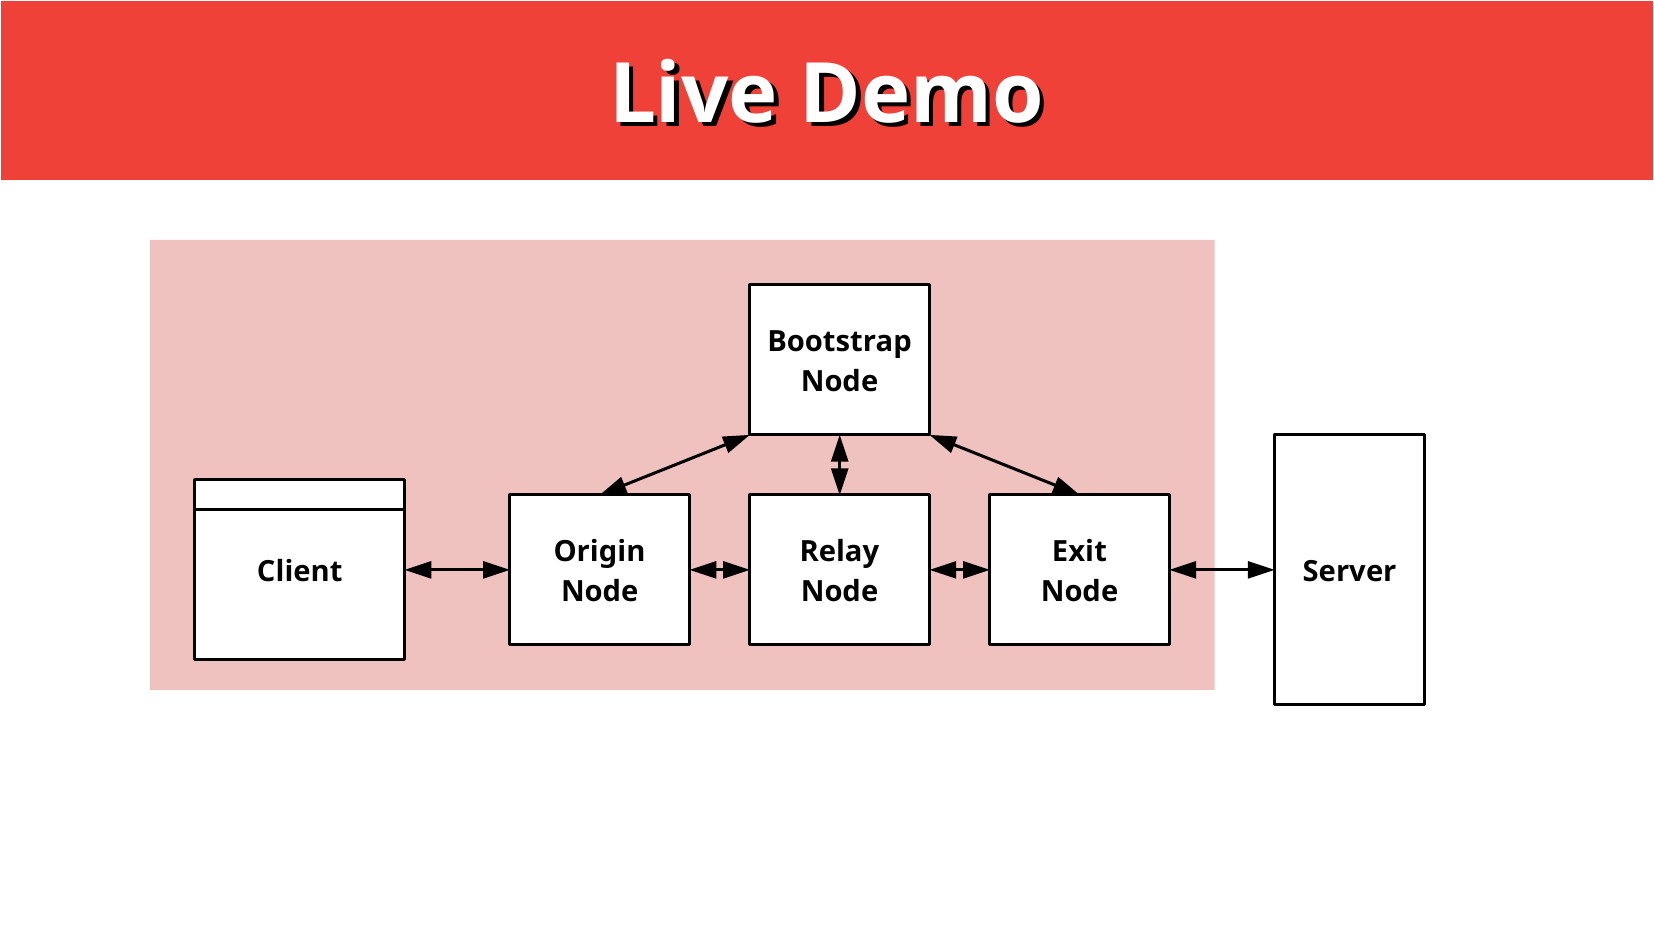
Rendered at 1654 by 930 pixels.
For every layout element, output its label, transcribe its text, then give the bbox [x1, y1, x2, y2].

text_box Origin Node [509, 494, 690, 645]
text_box Live Demo [0, 0, 1653, 181]
text_box Exit Node [989, 494, 1170, 645]
text_box Client [194, 479, 405, 508]
text_box Server [1274, 434, 1425, 705]
text_box Bootstrap Node [749, 284, 930, 435]
subtitle [82, 217, 1571, 757]
text_box Relay Node [749, 494, 930, 645]
text_box Client [194, 509, 405, 660]
